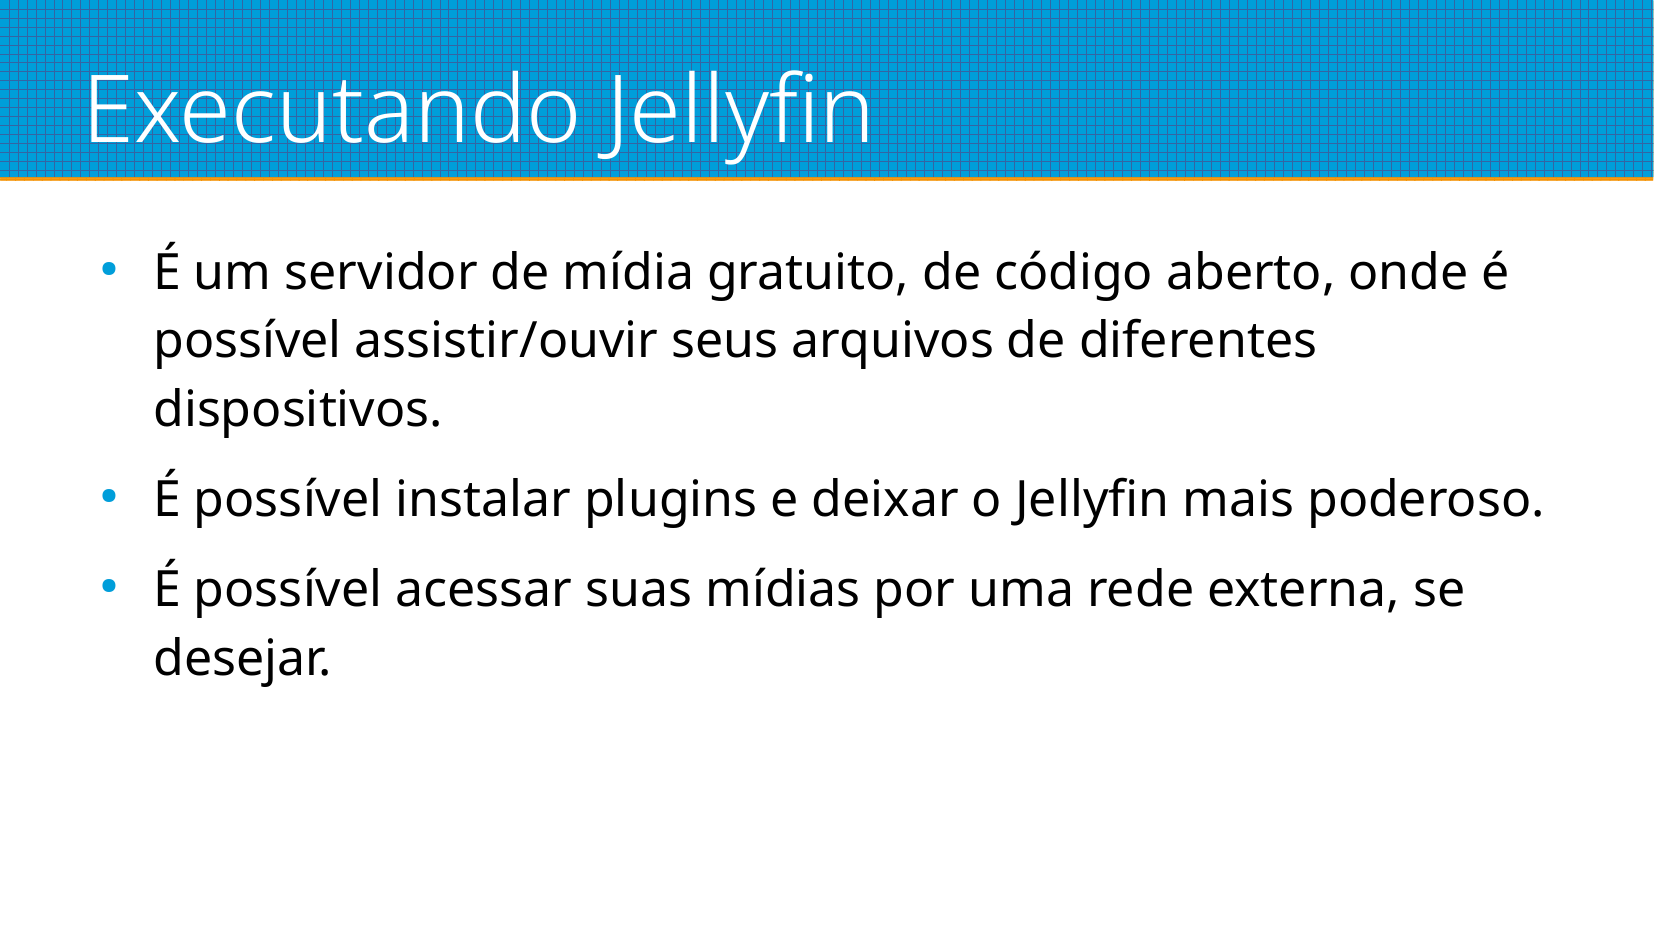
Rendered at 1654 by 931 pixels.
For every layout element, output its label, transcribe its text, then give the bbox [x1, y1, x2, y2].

list É um servidor de mídia gratuito, de código aberto, onde é possível assistir/ouvir seus arquivos de diferentes dispositivos. É possível instalar plugins e deixar o Jellyfin mais poderoso. É possível acessar suas mídias por uma rede externa, se desejar. [82, 236, 1563, 811]
title Executando Jellyfin [82, 14, 1571, 171]
